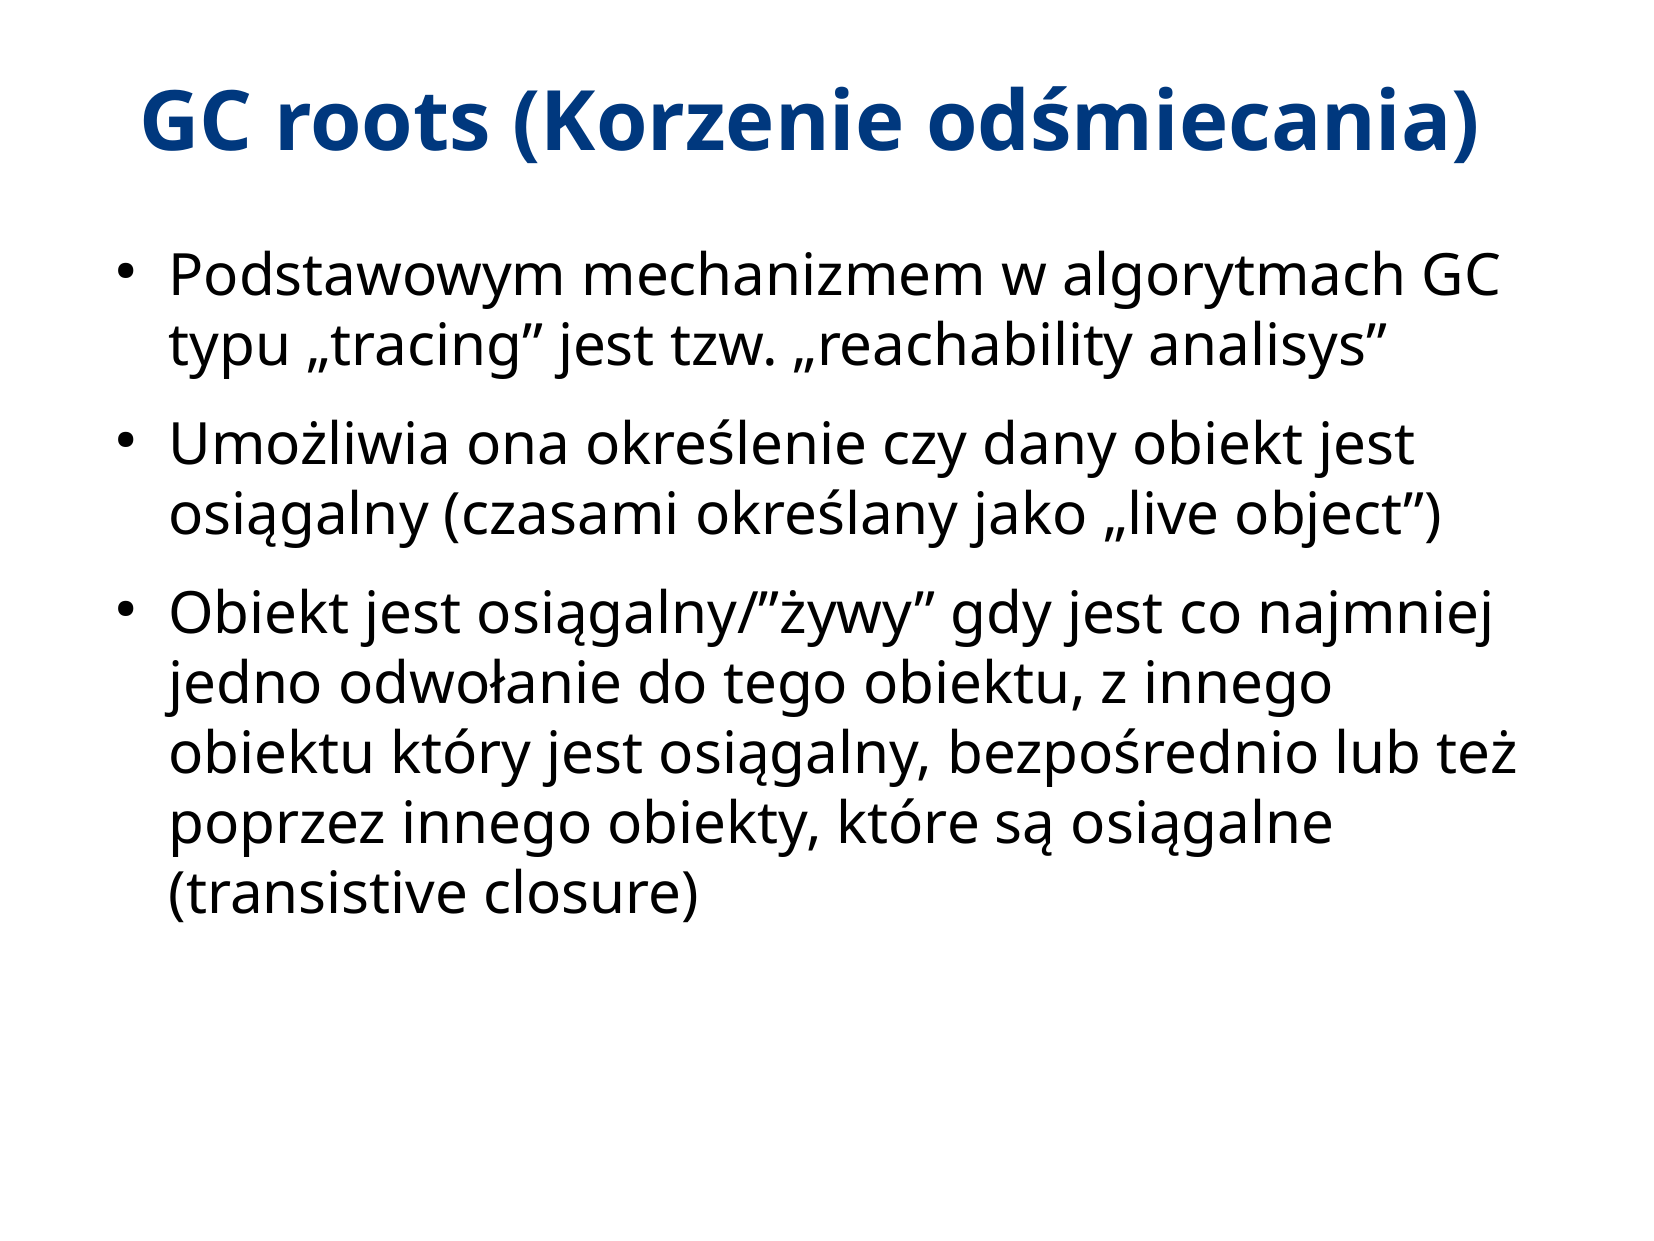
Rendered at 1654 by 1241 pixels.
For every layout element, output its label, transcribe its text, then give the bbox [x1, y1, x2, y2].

title GC roots (Korzenie odśmiecania) [82, 49, 1571, 183]
list Podstawowym mechanizmem w algorytmach GC typu „tracing” jest tzw. „reachability analisys” Umożliwia ona określenie czy dany obiekt jest osiągalny (czasami określany jako „live object”) Obiekt jest osiągalny/”żywy” gdy jest co najmniej jedno odwołanie do tego obiektu, z innego obiektu który jest osiągalny, bezpośrednio lub też poprzez innego obiekty, które są osiągalne (transistive closure) [82, 221, 1571, 1098]
